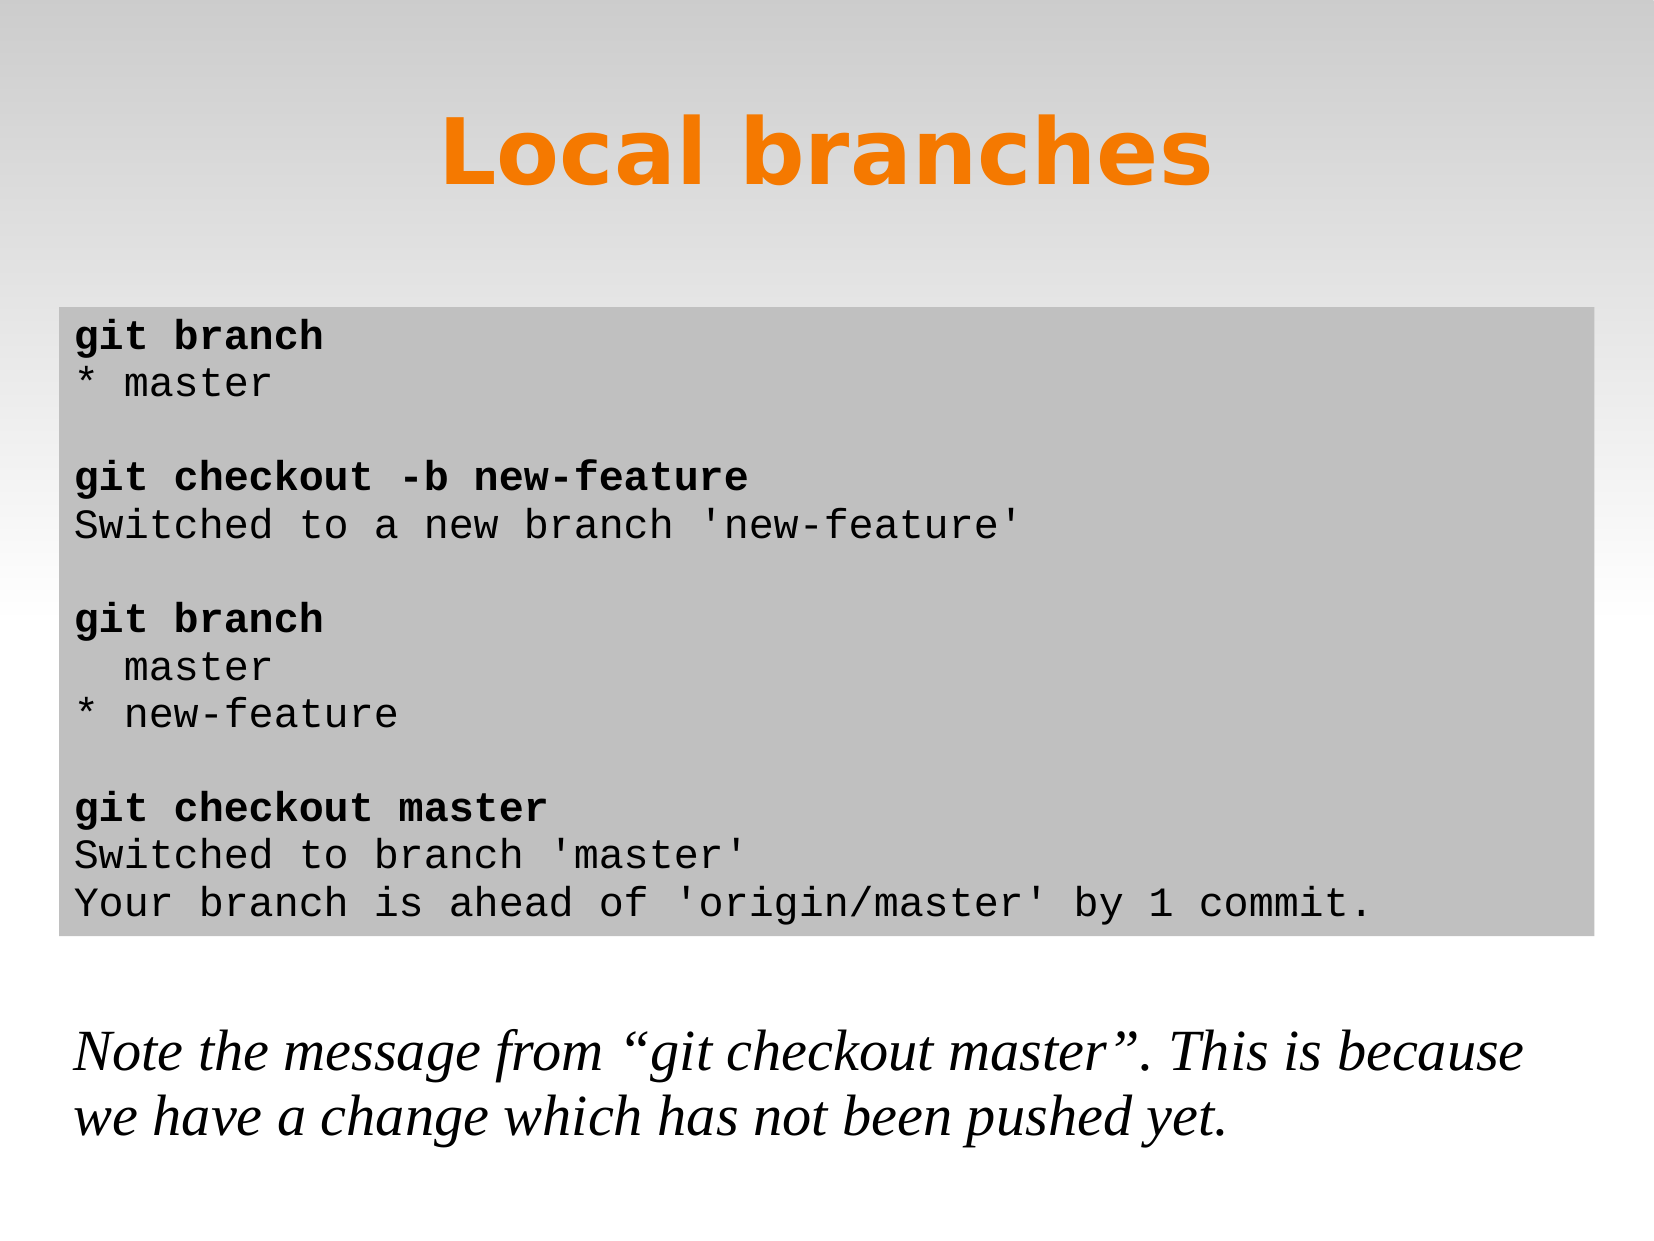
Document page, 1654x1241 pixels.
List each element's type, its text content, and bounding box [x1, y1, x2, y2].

title Local branches [82, 56, 1571, 250]
text_box Note the message from “git checkout master”. This is because we have a change which has not been pushed yet. [59, 1011, 1595, 1166]
text_box git branch * master git checkout -b new-feature Switched to a new branch 'new-feature' git branch master * new-feature git checkout master Switched to branch 'master' Your branch is ahead of 'origin/master' by 1 commit. [59, 307, 1595, 937]
